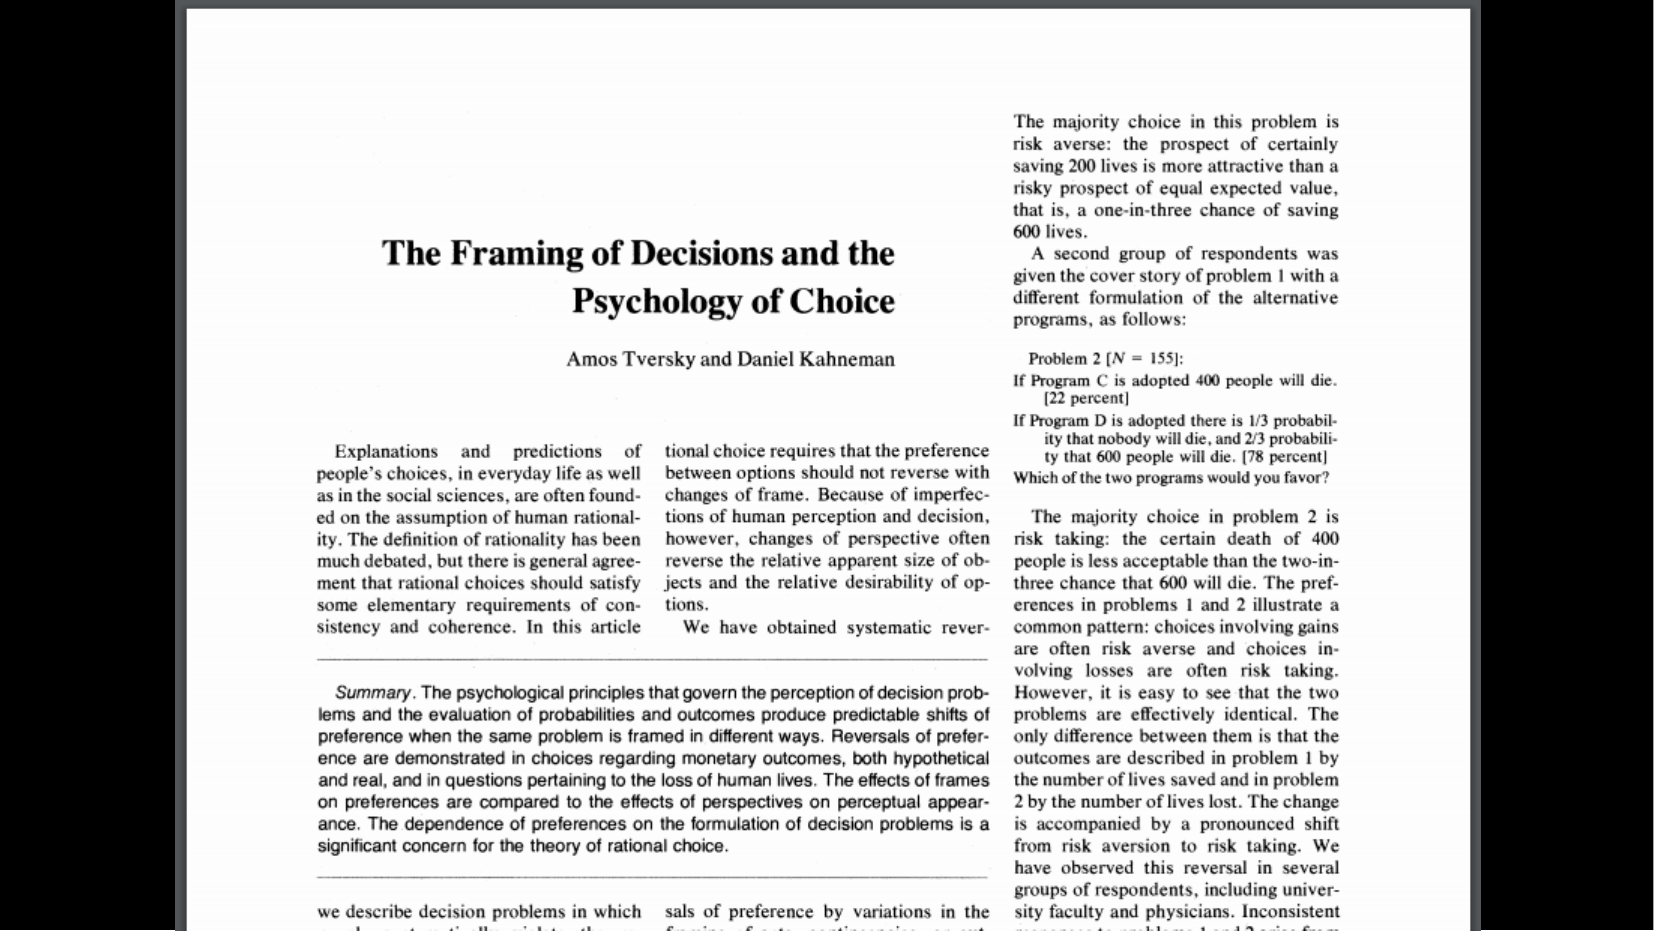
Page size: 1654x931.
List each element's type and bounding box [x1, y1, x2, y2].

picture [175, 0, 1481, 931]
